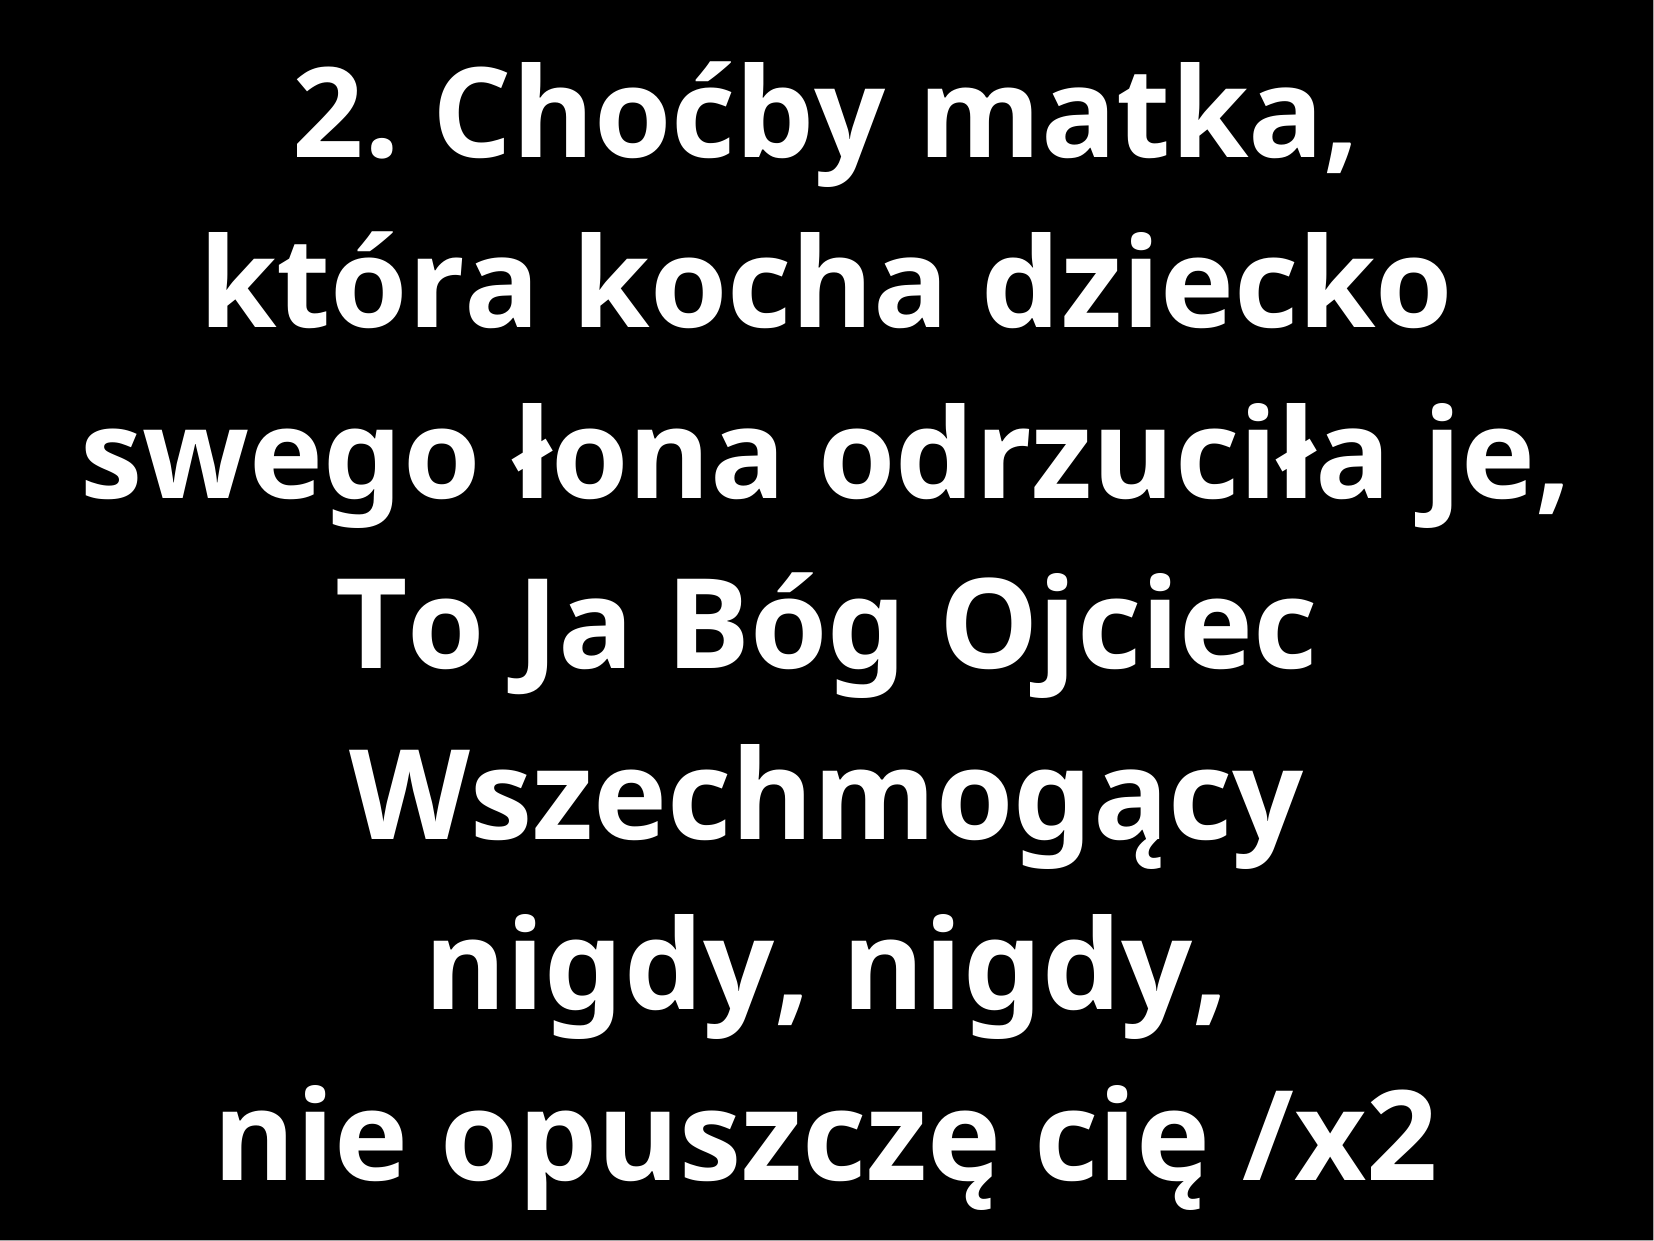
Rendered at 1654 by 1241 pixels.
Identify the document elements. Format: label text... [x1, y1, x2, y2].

title 2. Choćby matka, która kocha dziecko swego łona odrzuciła je, To Ja Bóg Ojciec Wszechmogący nigdy, nigdy, nie opuszczę cię /x2 [0, 0, 1654, 1241]
